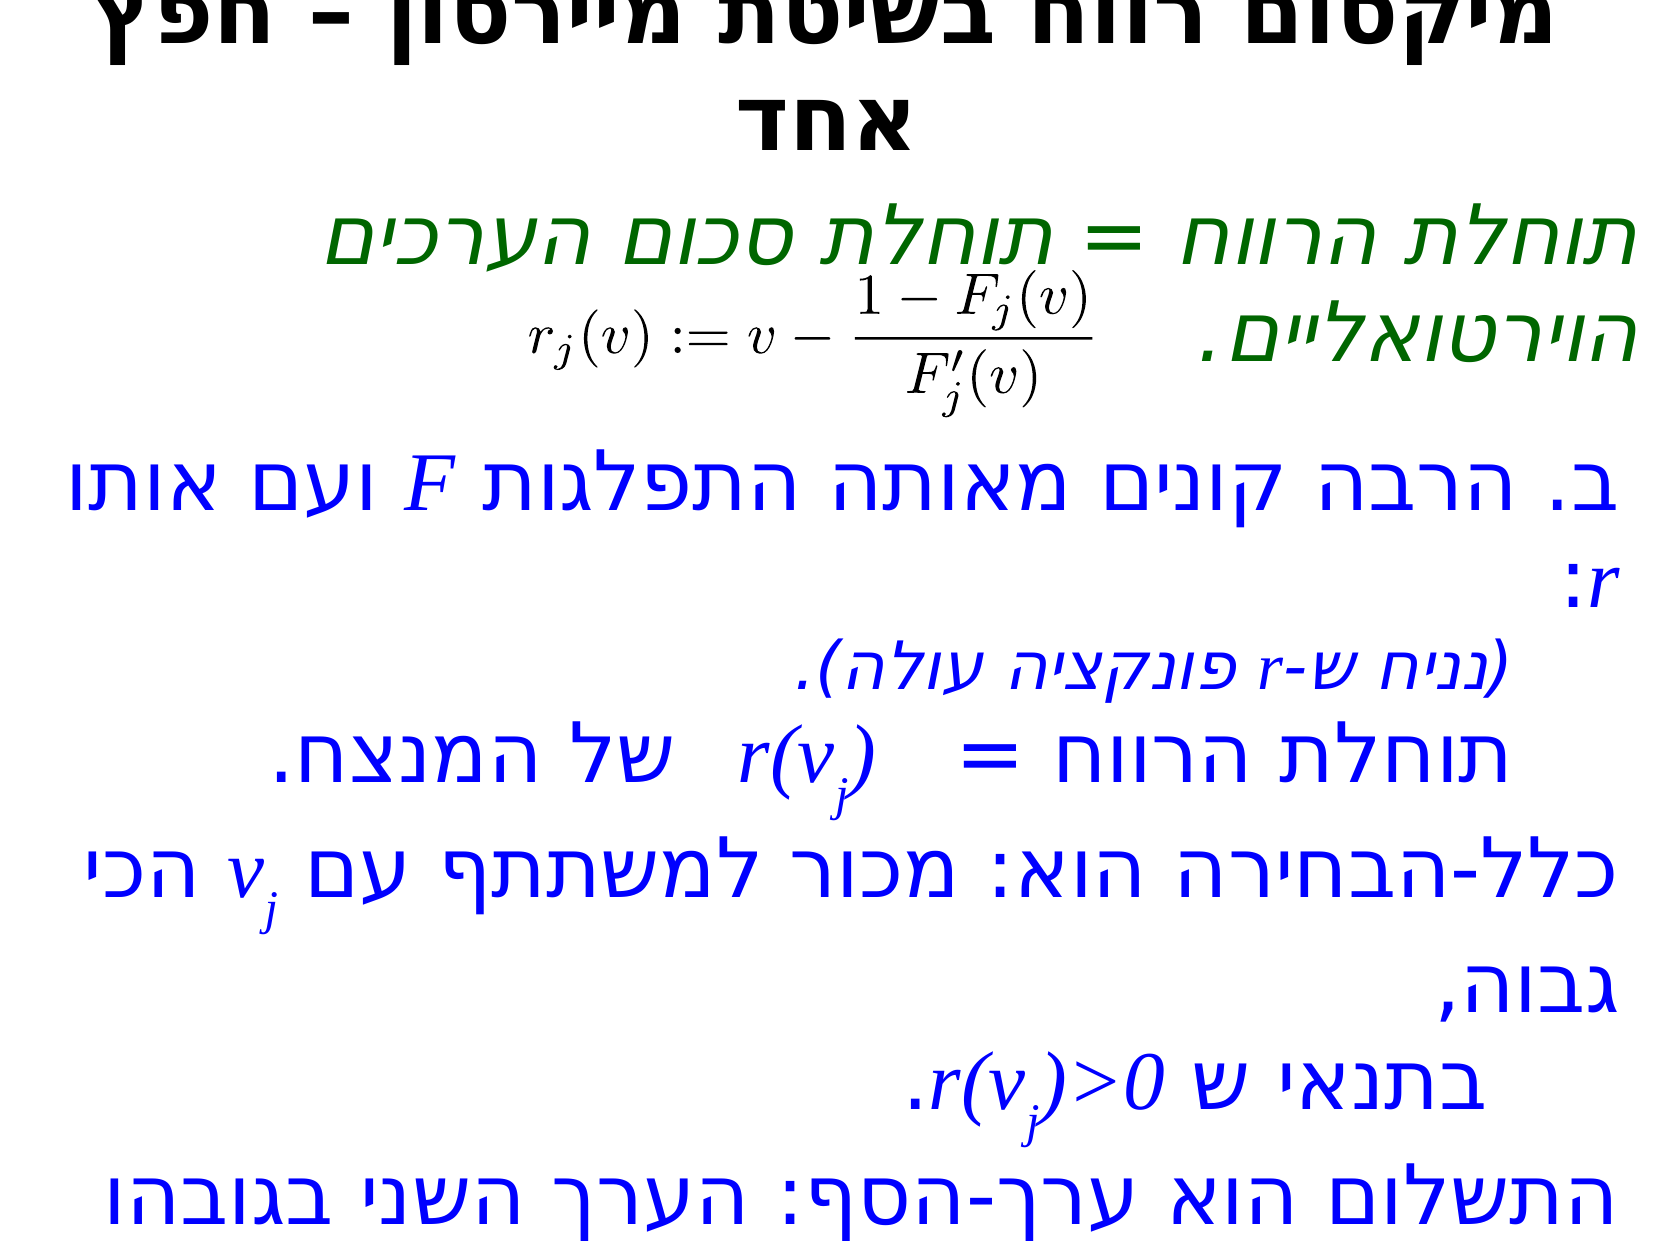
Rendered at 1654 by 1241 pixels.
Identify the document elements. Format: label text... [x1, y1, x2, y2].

text_box תוחלת הרווח = תוחלת סכום הערכים הוירטואליים. [0, 180, 1654, 287]
title מיקסום רווח בשיטת מיירסון – חפץ אחד [0, 0, 1654, 136]
text_box ב. הרבה קונים מאותה התפלגות F ועם אותו r: (נניח ש-r פונקציה עולה). תוחלת הרווח = r(vj) של המנצח. כלל-הבחירה הוא: מכור למשתתף עם vj הכי גבוה, בתנאי ש r(vj)>0. התשלום הוא ערך-הסף: הערך השני בגובהו או r -1(0) - הגבוה מביניהם. --- שקול למכרז ויקרי עם מחיר מינימום r -1(0) ! [0, 426, 1636, 1239]
text_box [527, 270, 1093, 418]
